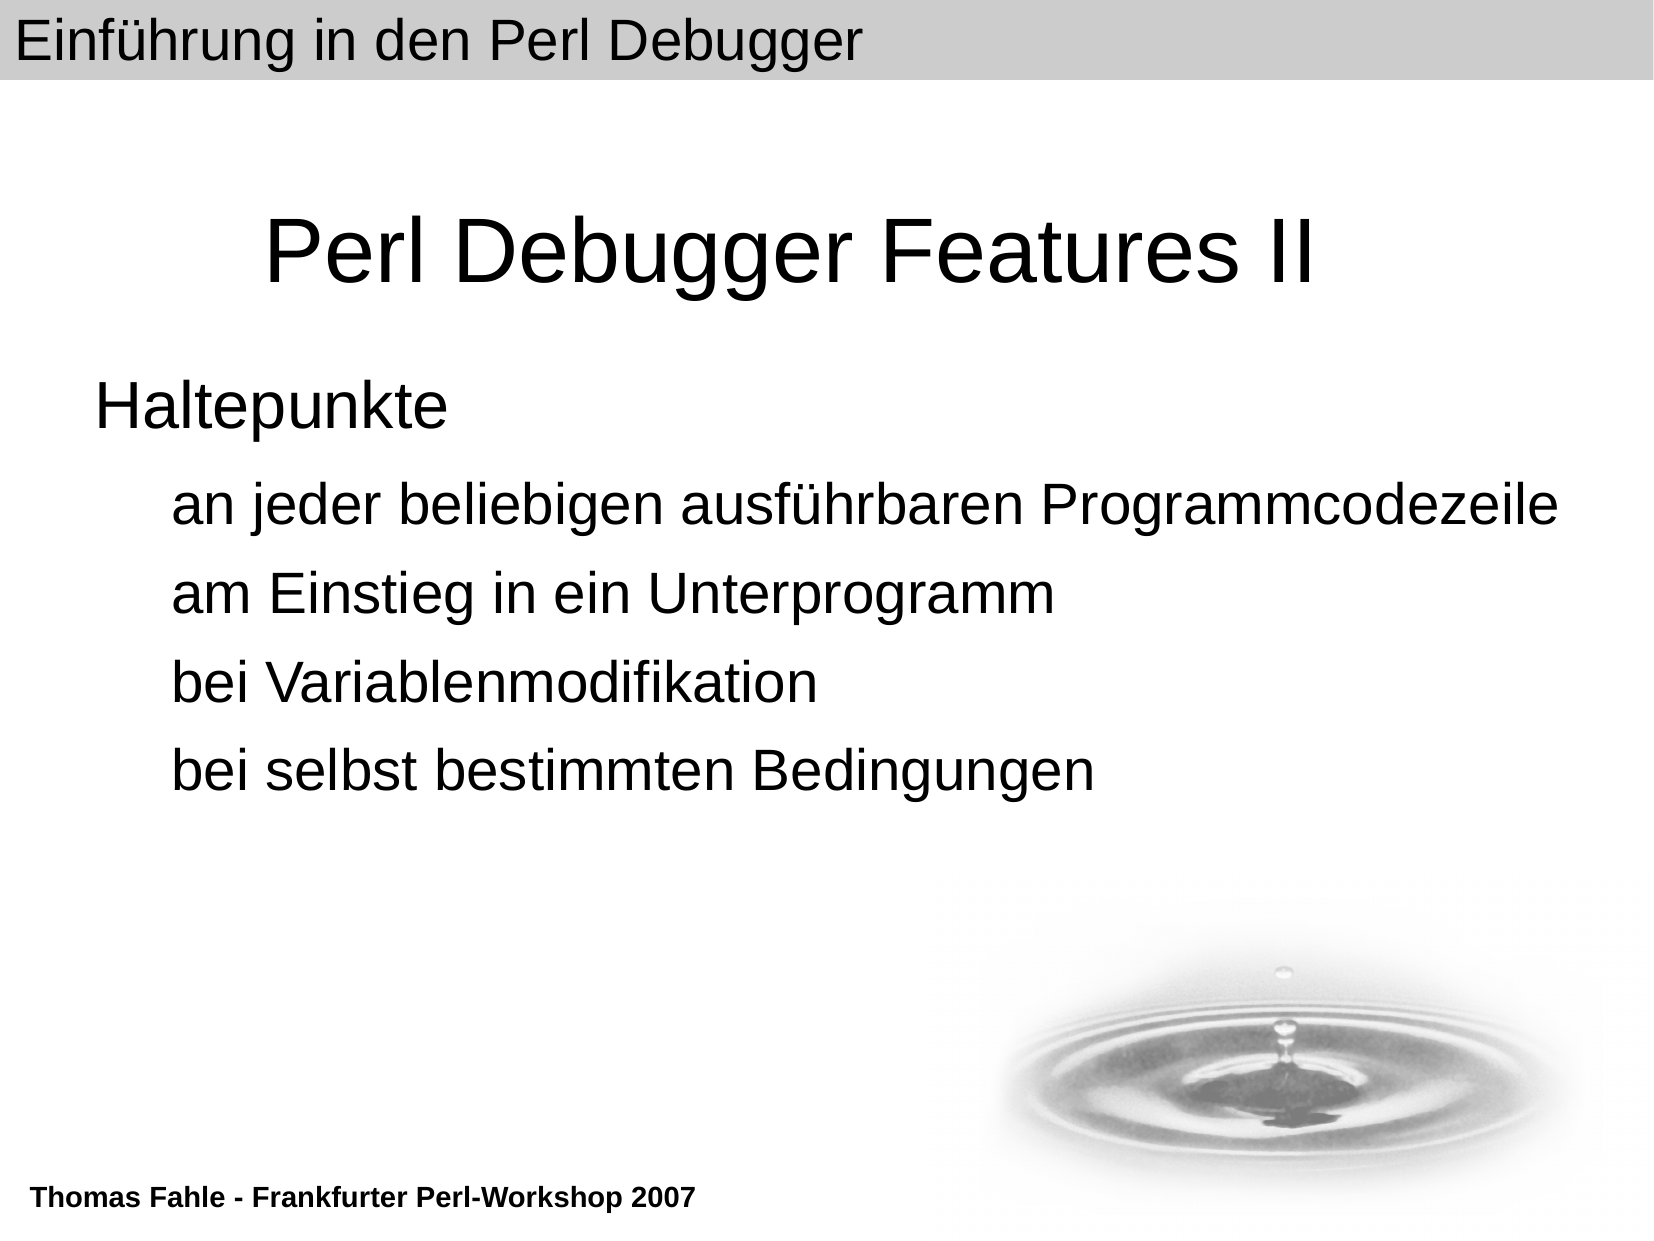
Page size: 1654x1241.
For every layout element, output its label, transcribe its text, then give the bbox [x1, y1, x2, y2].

title Perl Debugger Features II [47, 147, 1536, 355]
list Haltepunkte an jeder beliebigen ausführbaren Programmcodezeile am Einstieg in ein Unterprogramm bei Variablenmodifikation bei selbst bestimmten Bedingungen [76, 367, 1565, 960]
picture [0, 80, 1654, 1241]
